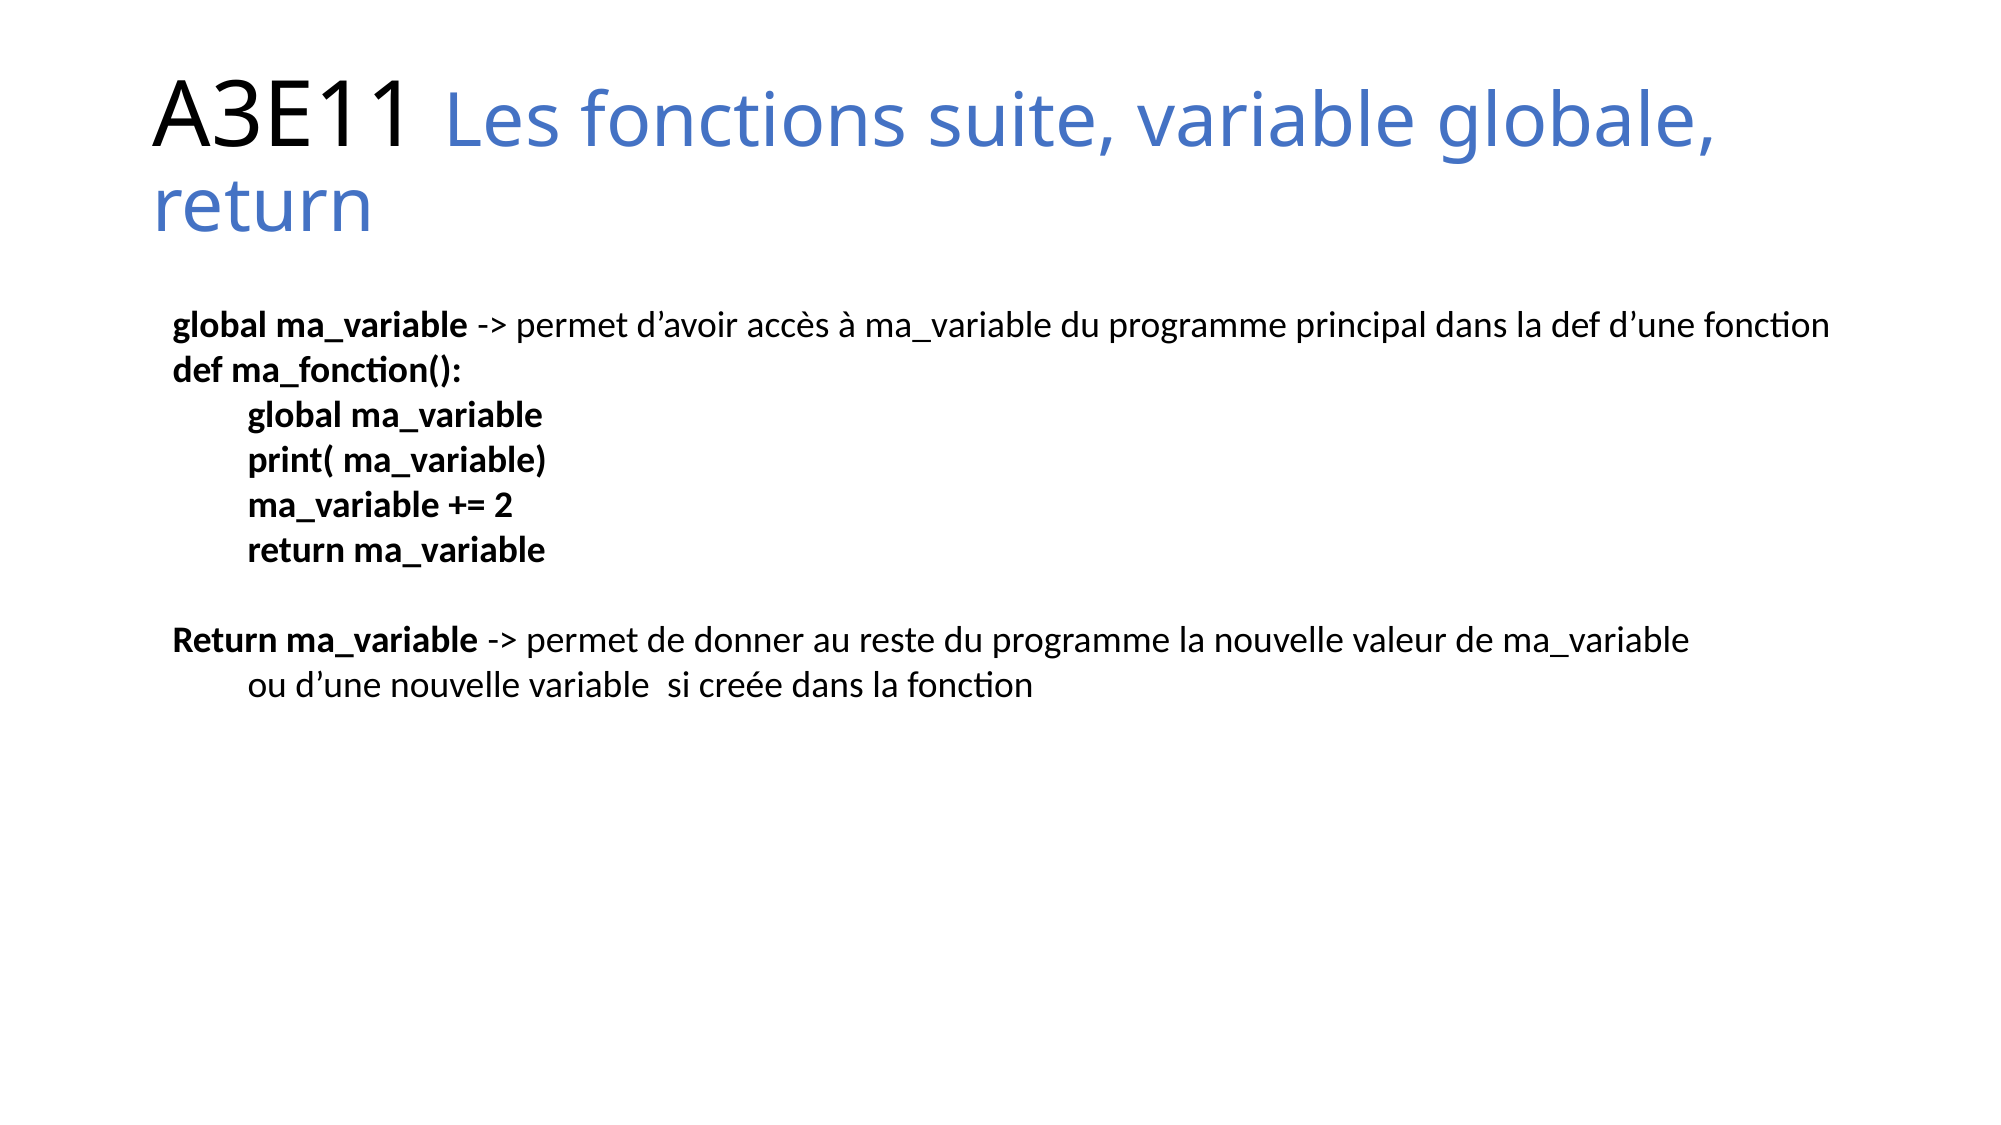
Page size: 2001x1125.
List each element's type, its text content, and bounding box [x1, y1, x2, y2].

text_box A3E11 Les fonctions suite, variable globale, return [137, 59, 1863, 164]
text_box global ma_variable -> permet d’avoir accès à ma_variable du programme principal dans la def d’une fonction def ma_fonction(): global ma_variable print( ma_variable) ma_variable += 2 return ma_variable Return ma_variable -> permet de donner au reste du programme la nouvelle valeur de ma_variable ou d’une nouvelle variable si creée dans la fonction [157, 292, 1868, 808]
